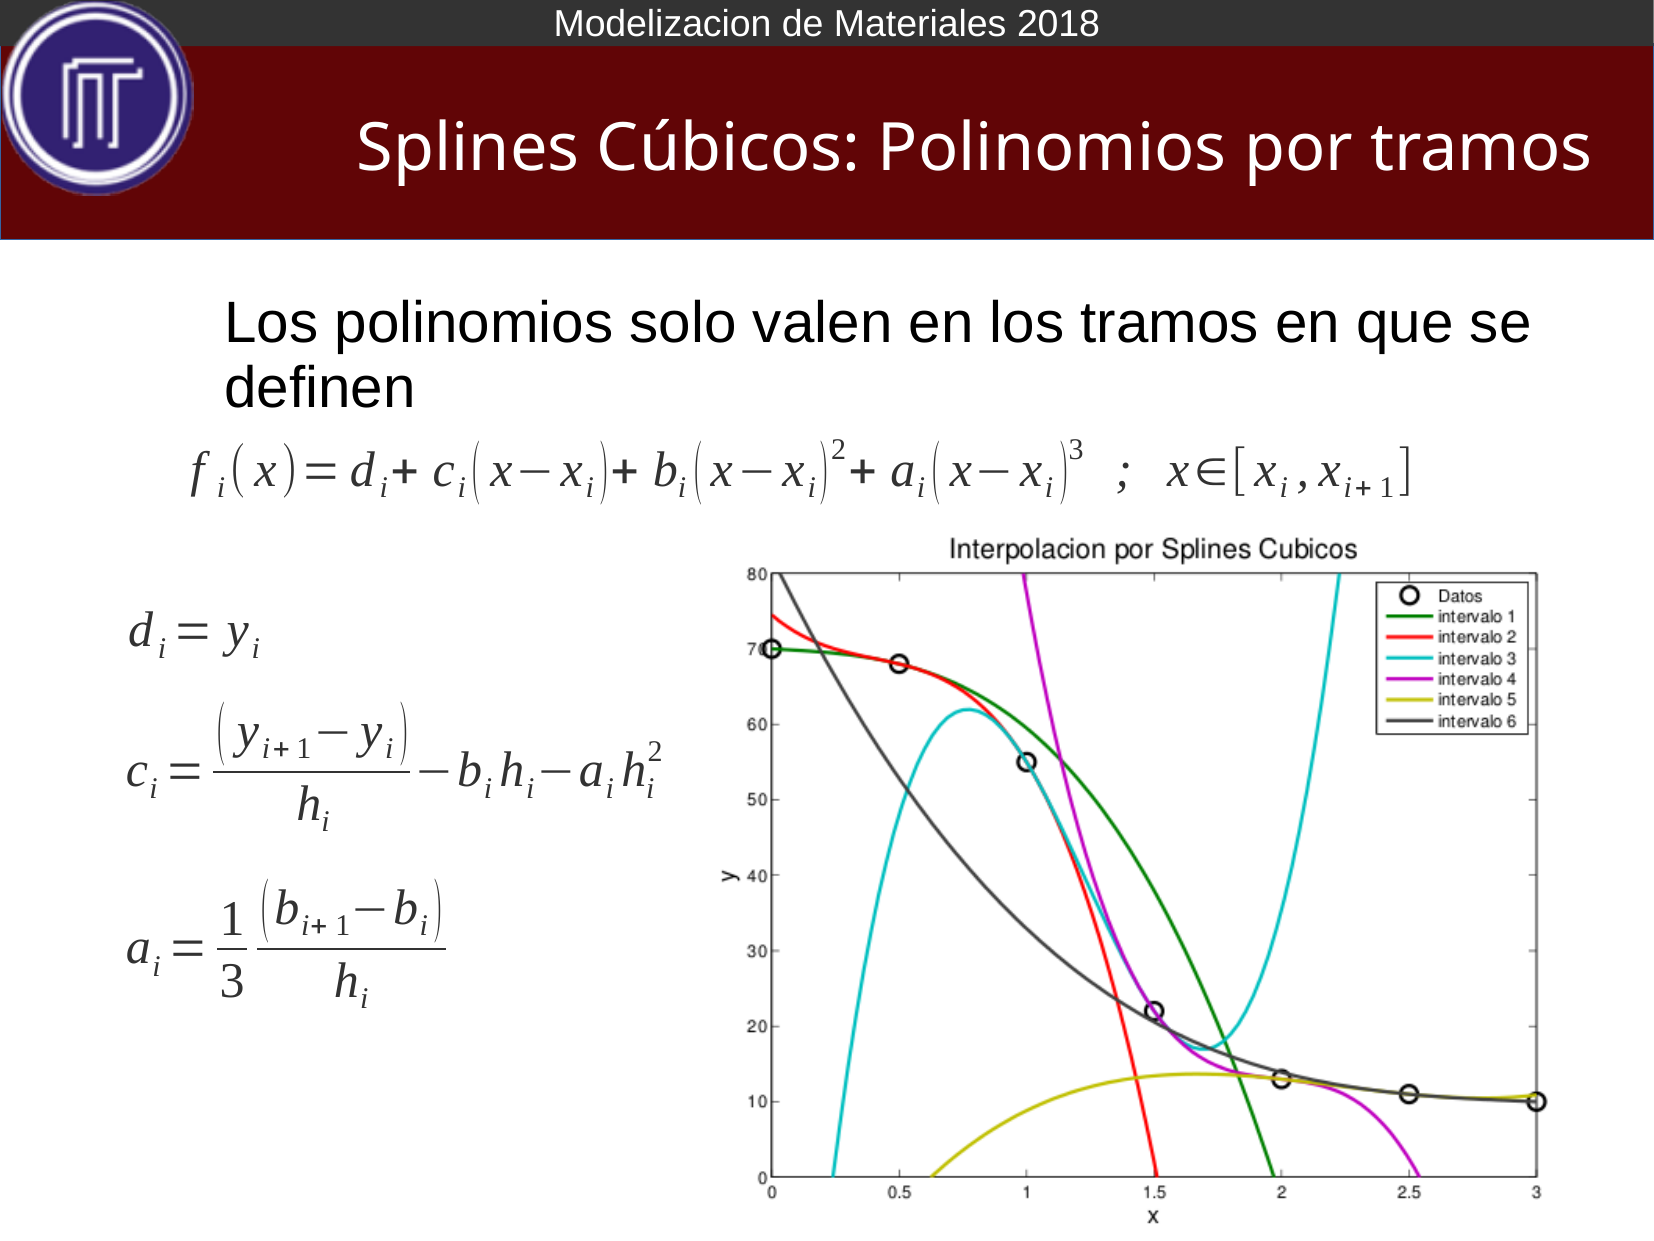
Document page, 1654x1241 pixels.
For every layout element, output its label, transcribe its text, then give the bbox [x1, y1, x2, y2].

chart [173, 433, 1418, 508]
list Los polinomios solo valen en los tramos en que se definen [82, 290, 1571, 1010]
picture [0, 0, 194, 196]
chart [118, 698, 669, 839]
title Splines Cúbicos: Polinomios por tramos [41, 50, 1654, 239]
picture [716, 513, 1565, 1239]
chart [120, 602, 266, 666]
chart [118, 876, 455, 1016]
